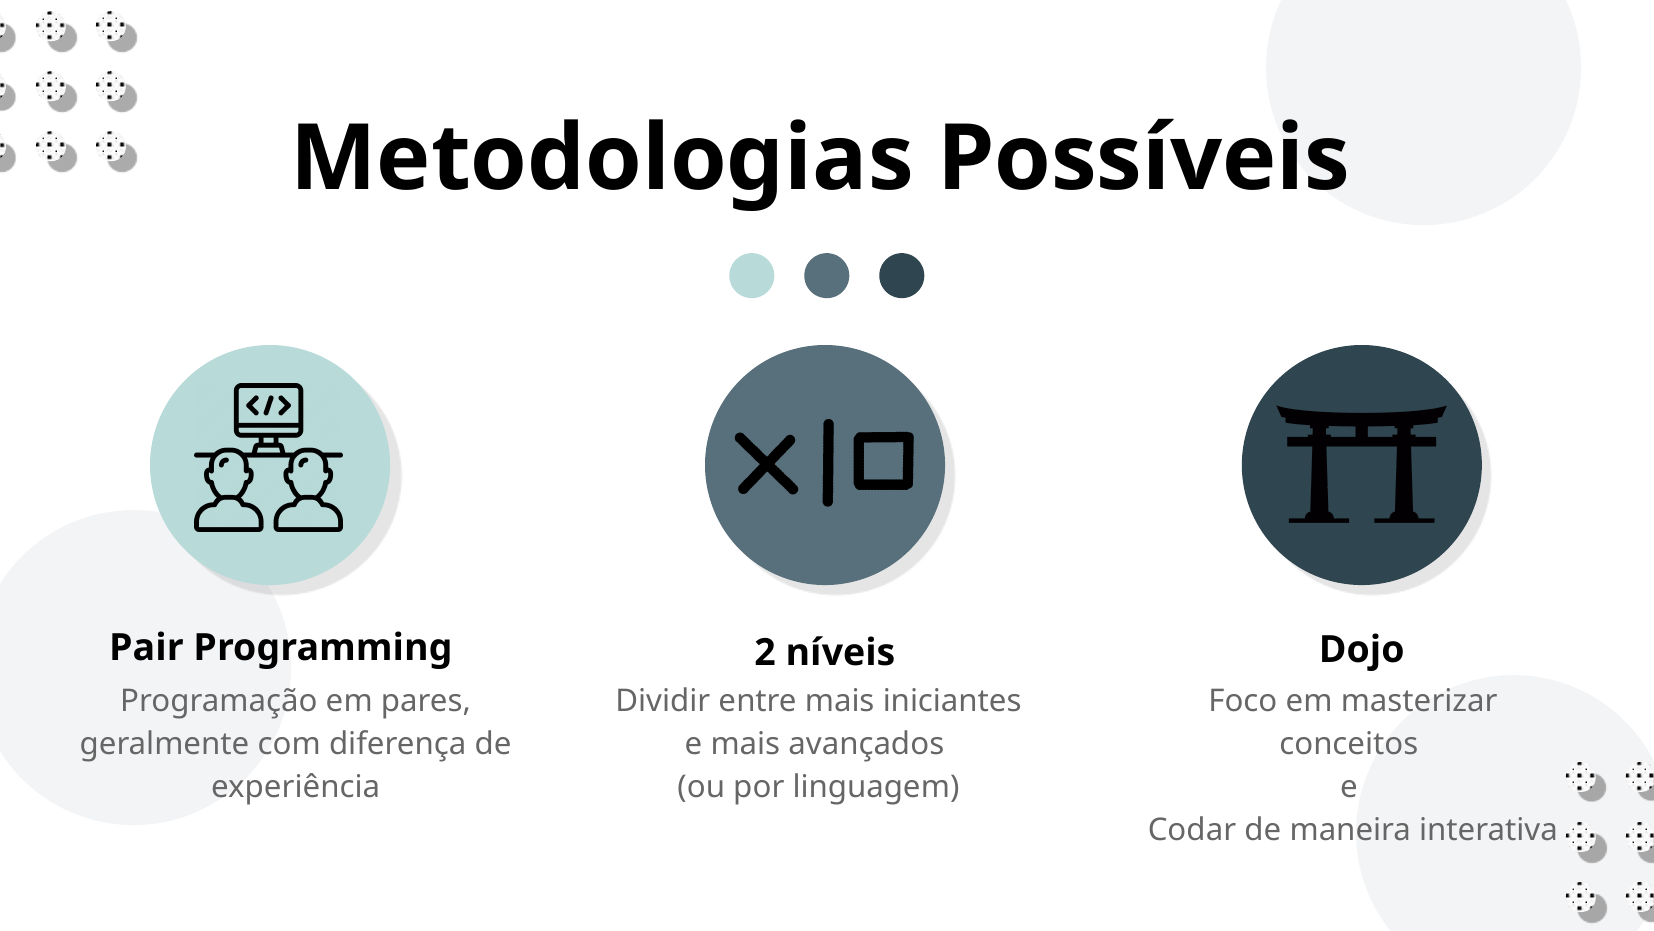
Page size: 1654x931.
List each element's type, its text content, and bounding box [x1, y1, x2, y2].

text_box [705, 345, 946, 586]
picture [1585, 882, 1596, 912]
picture [0, 74, 6, 99]
picture [1585, 762, 1596, 792]
title Metodologias Possíveis [76, 76, 1565, 233]
text_box Pair Programming [60, 612, 502, 670]
text_box [1279, 345, 1445, 378]
picture [35, 71, 66, 102]
picture [99, 71, 122, 76]
picture [194, 383, 343, 532]
picture [0, 134, 7, 159]
picture [1625, 761, 1654, 792]
text_box Foco em masterizar conceitos e Codar de maneira interativa [1122, 670, 1585, 931]
text_box [804, 253, 850, 299]
picture [35, 11, 66, 42]
picture [95, 11, 126, 42]
text_box [150, 345, 391, 586]
text_box [1277, 380, 1482, 586]
text_box [879, 253, 925, 299]
picture [0, 14, 6, 39]
text_box Dividir entre mais iniciantes e mais avançados (ou por linguagem) [590, 670, 1047, 931]
text_box 2 níveis [720, 618, 931, 670]
picture [1625, 881, 1654, 912]
text_box Programação em pares, geralmente com diferença de experiência [60, 670, 532, 814]
text_box Dojo [1256, 615, 1467, 670]
picture [1625, 821, 1654, 853]
text_box [1241, 381, 1276, 549]
text_box [729, 253, 775, 299]
picture [1276, 378, 1447, 550]
picture [1585, 822, 1596, 852]
picture [726, 413, 921, 512]
picture [35, 131, 67, 162]
